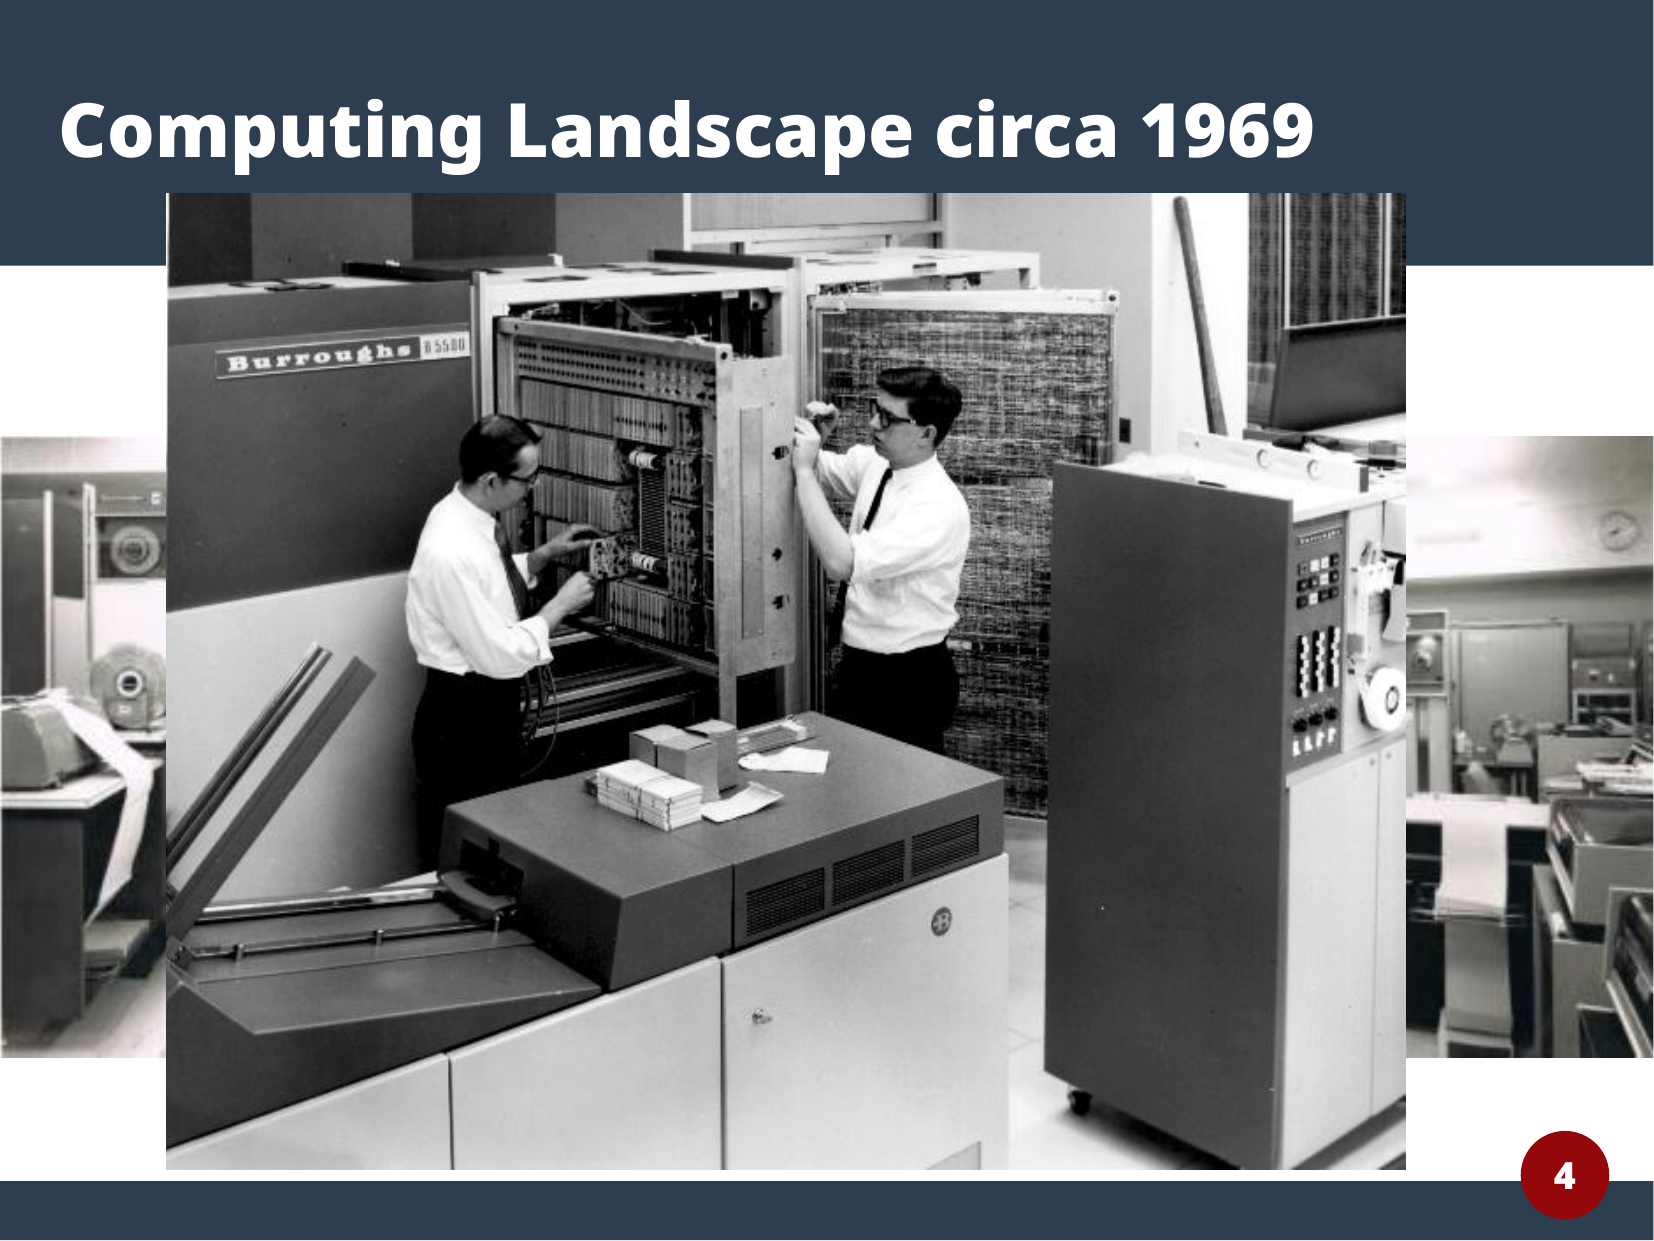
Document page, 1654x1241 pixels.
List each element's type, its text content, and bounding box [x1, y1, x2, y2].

picture [0, 193, 1654, 1170]
title Computing Landscape circa 1969 [59, 49, 1595, 207]
